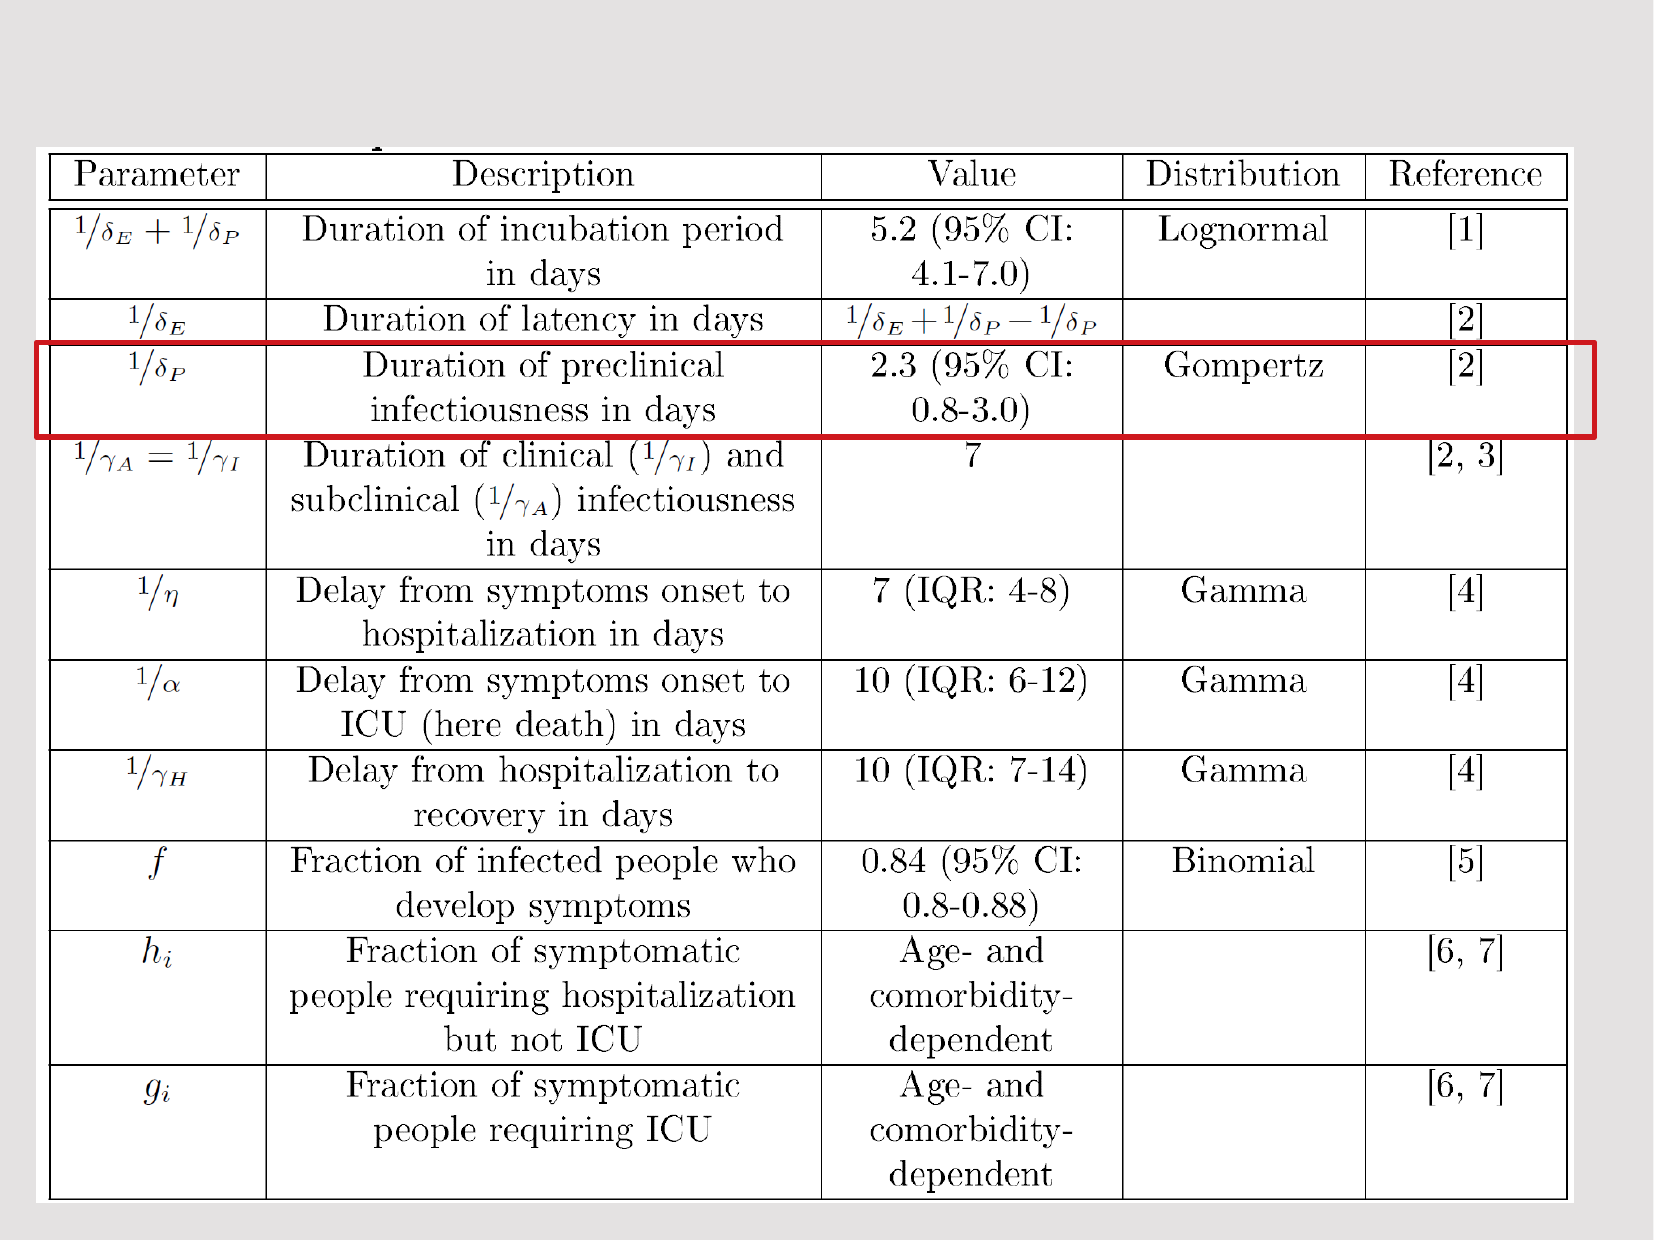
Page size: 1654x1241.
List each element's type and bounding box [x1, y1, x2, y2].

picture [39, 345, 1574, 434]
picture [36, 147, 1574, 340]
picture [36, 440, 1574, 1203]
